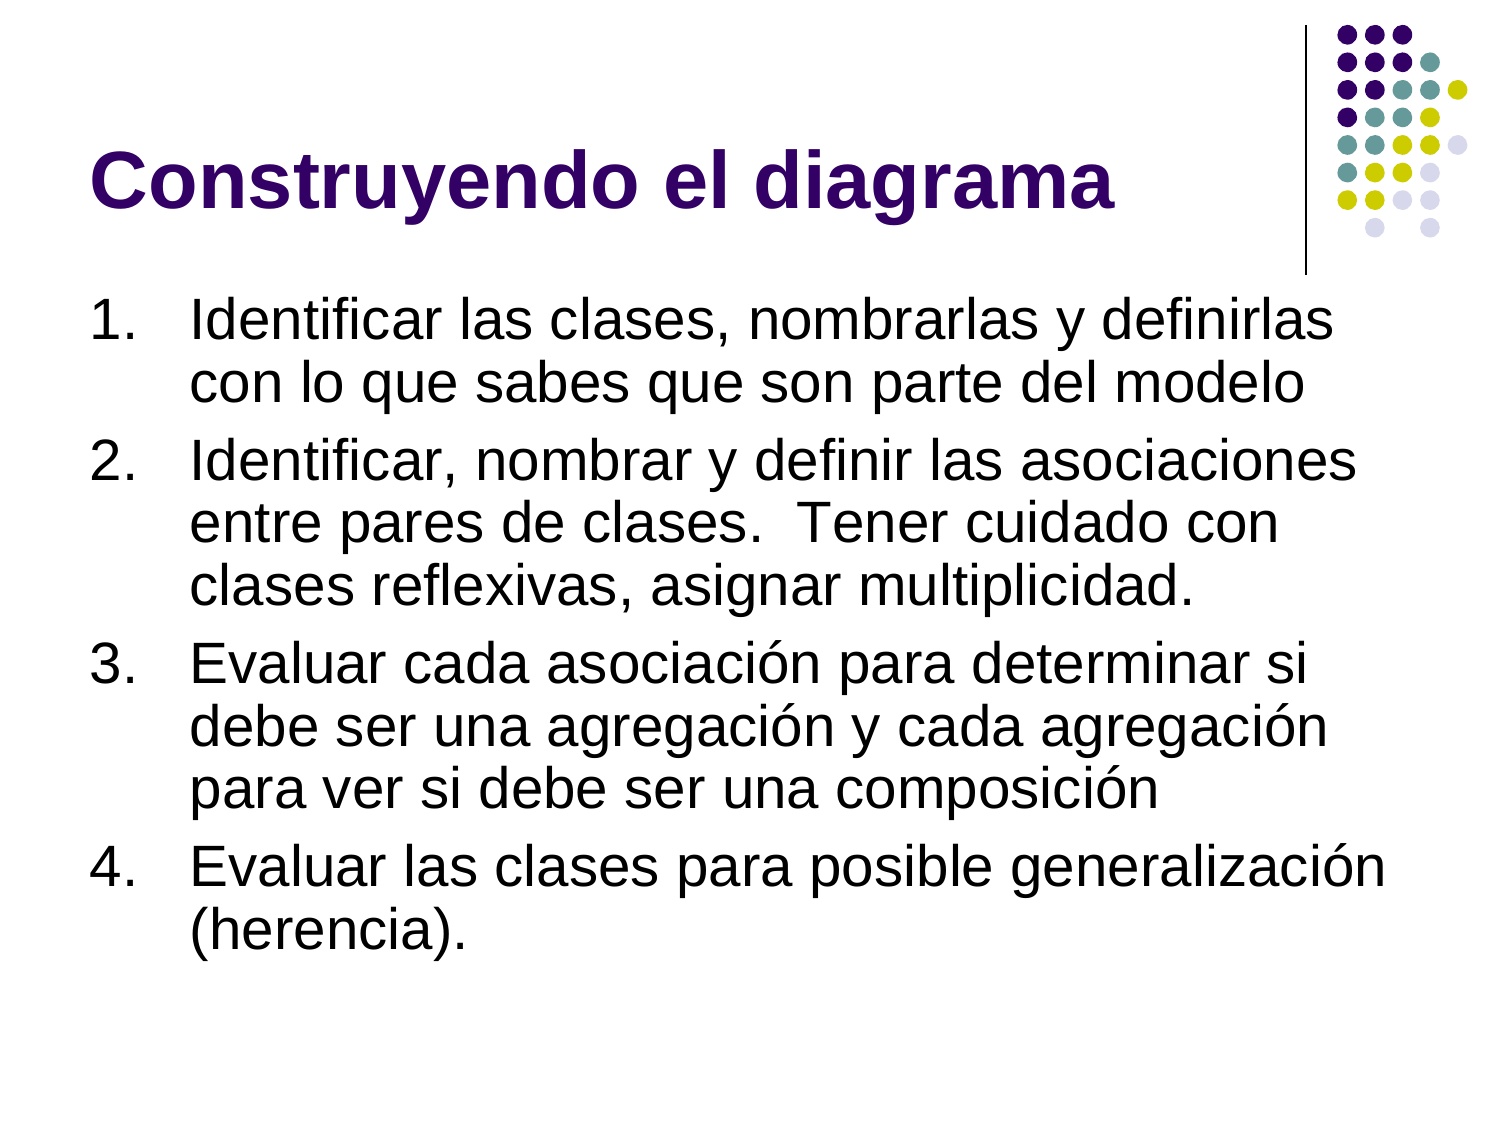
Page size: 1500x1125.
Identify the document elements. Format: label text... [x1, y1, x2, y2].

list Identificar las clases, nombrarlas y definirlas con lo que sabes que son parte del modelo Identificar, nombrar y definir las asociaciones entre pares de clases. Tener cuidado con clases reflexivas, asignar multiplicidad. Evaluar cada asociación para determinar si debe ser una agregación y cada agregación para ver si debe ser una composición Evaluar las clases para posible generalización (herencia). [75, 282, 1426, 1006]
title Construyendo el diagrama [74, 19, 1313, 233]
